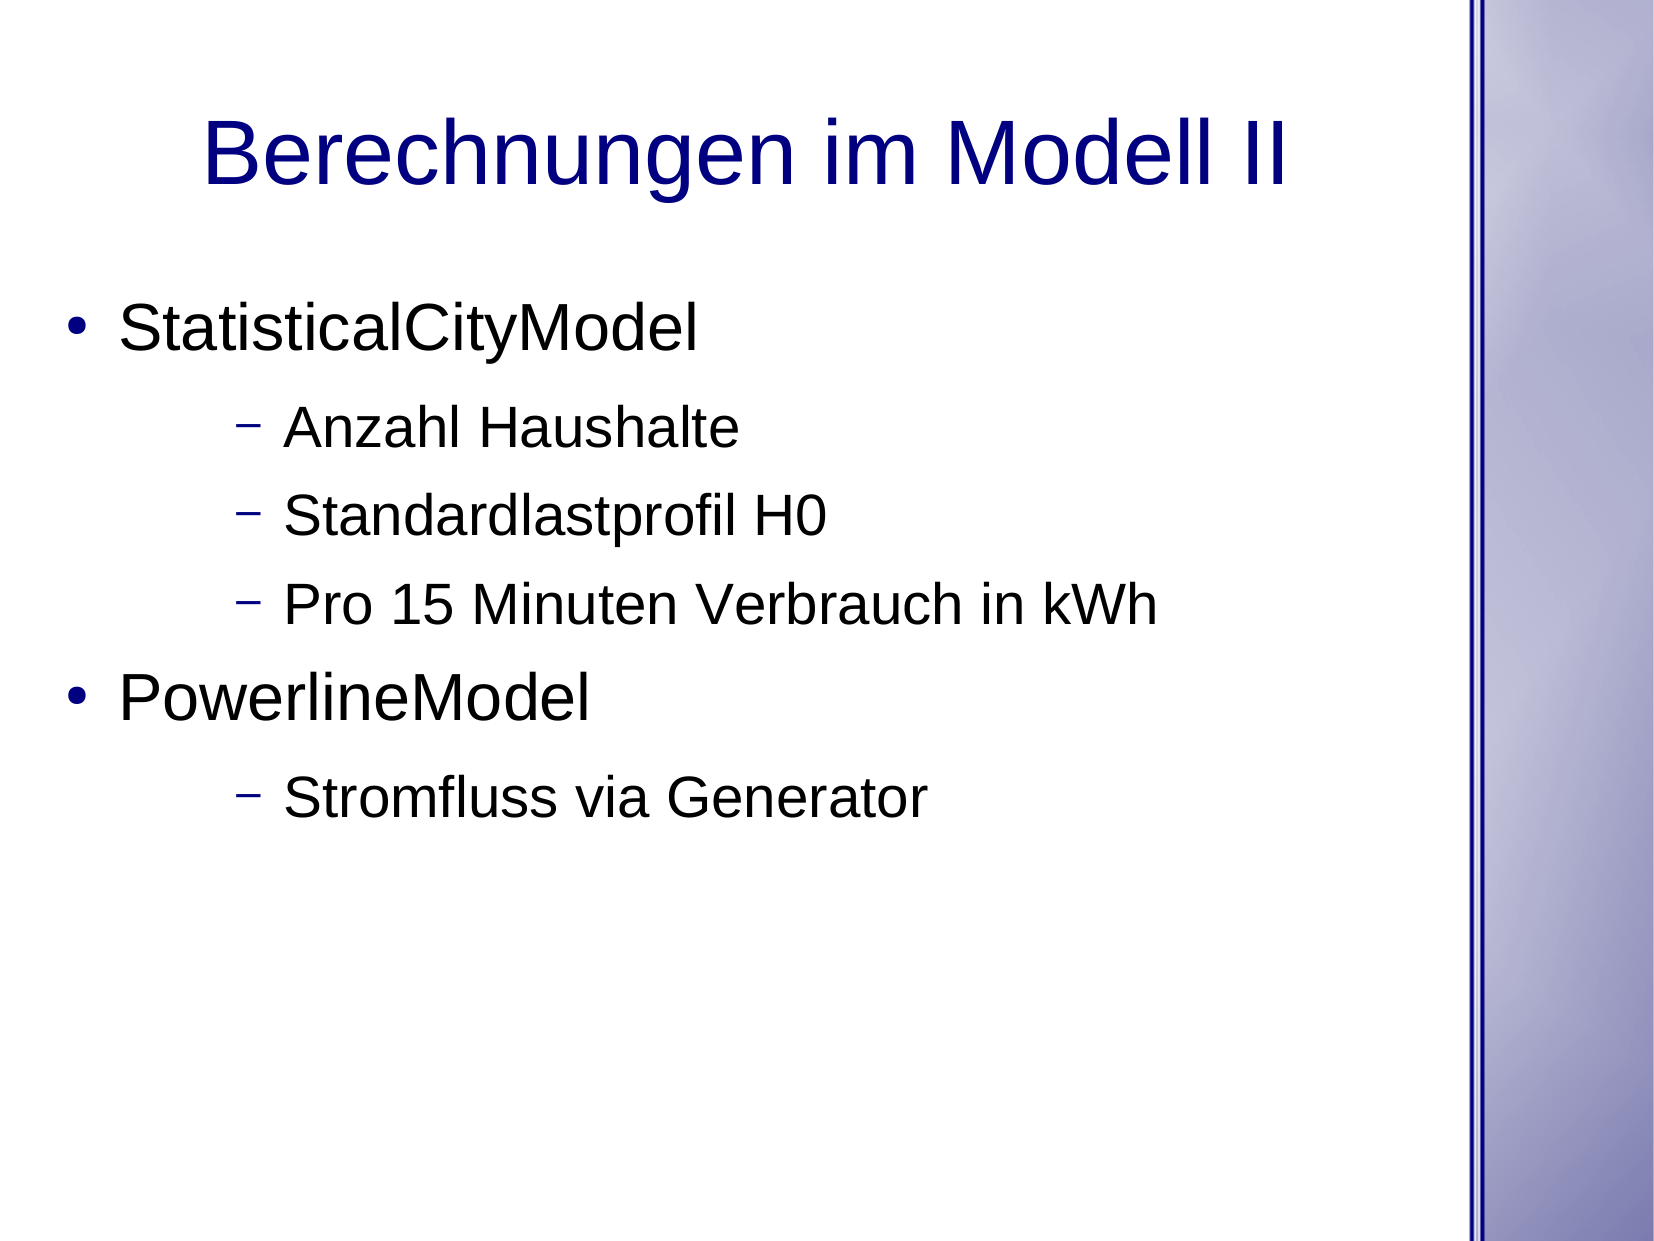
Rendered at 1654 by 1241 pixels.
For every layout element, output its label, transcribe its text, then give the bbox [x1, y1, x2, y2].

list StatisticalCityModel Anzahl Haushalte Standardlastprofil H0 Pro 15 Minuten Verbrauch in kWh PowerlineModel Stromfluss via Generator [47, 290, 1447, 1225]
title Berechnungen im Modell II [47, 49, 1447, 257]
picture [0, 0, 1654, 1241]
